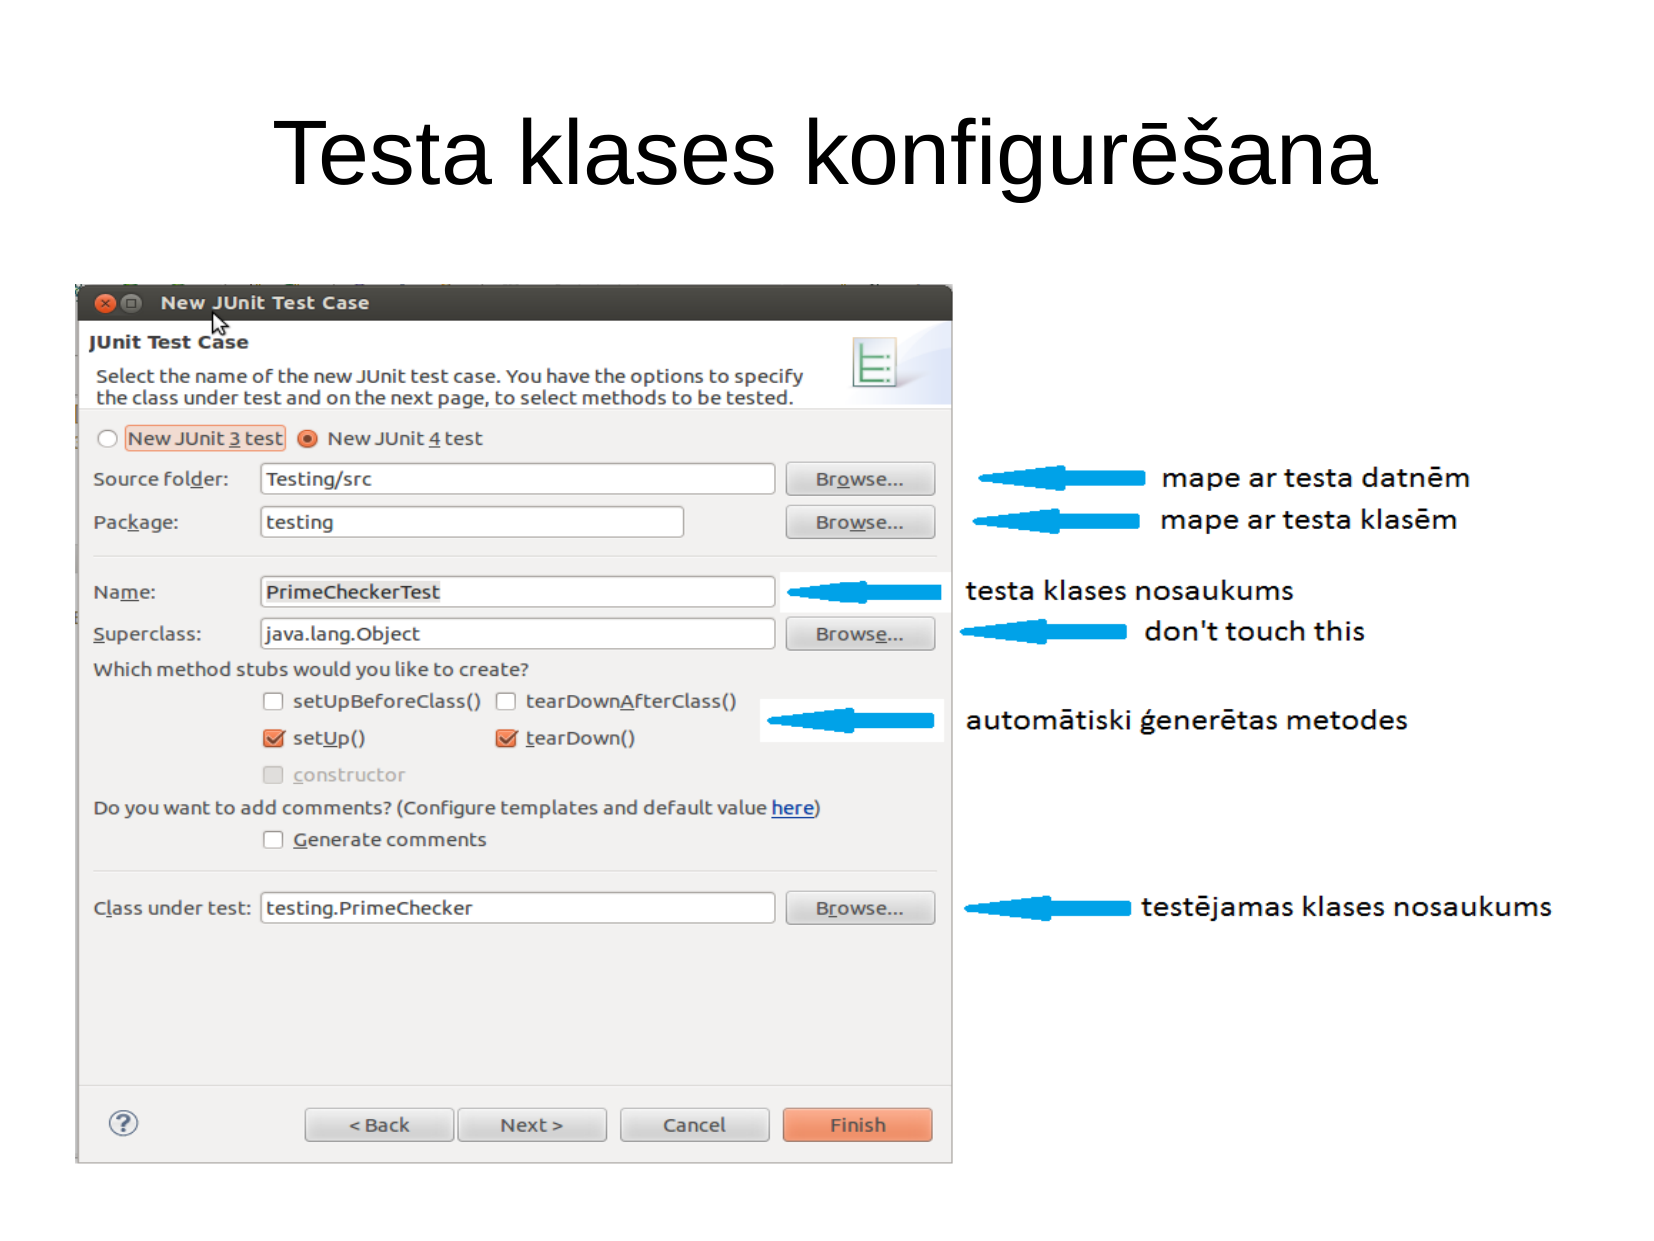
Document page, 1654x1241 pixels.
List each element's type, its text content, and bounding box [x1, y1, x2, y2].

title Testa klases konfigurēšana [82, 49, 1571, 257]
picture [75, 284, 1561, 1171]
